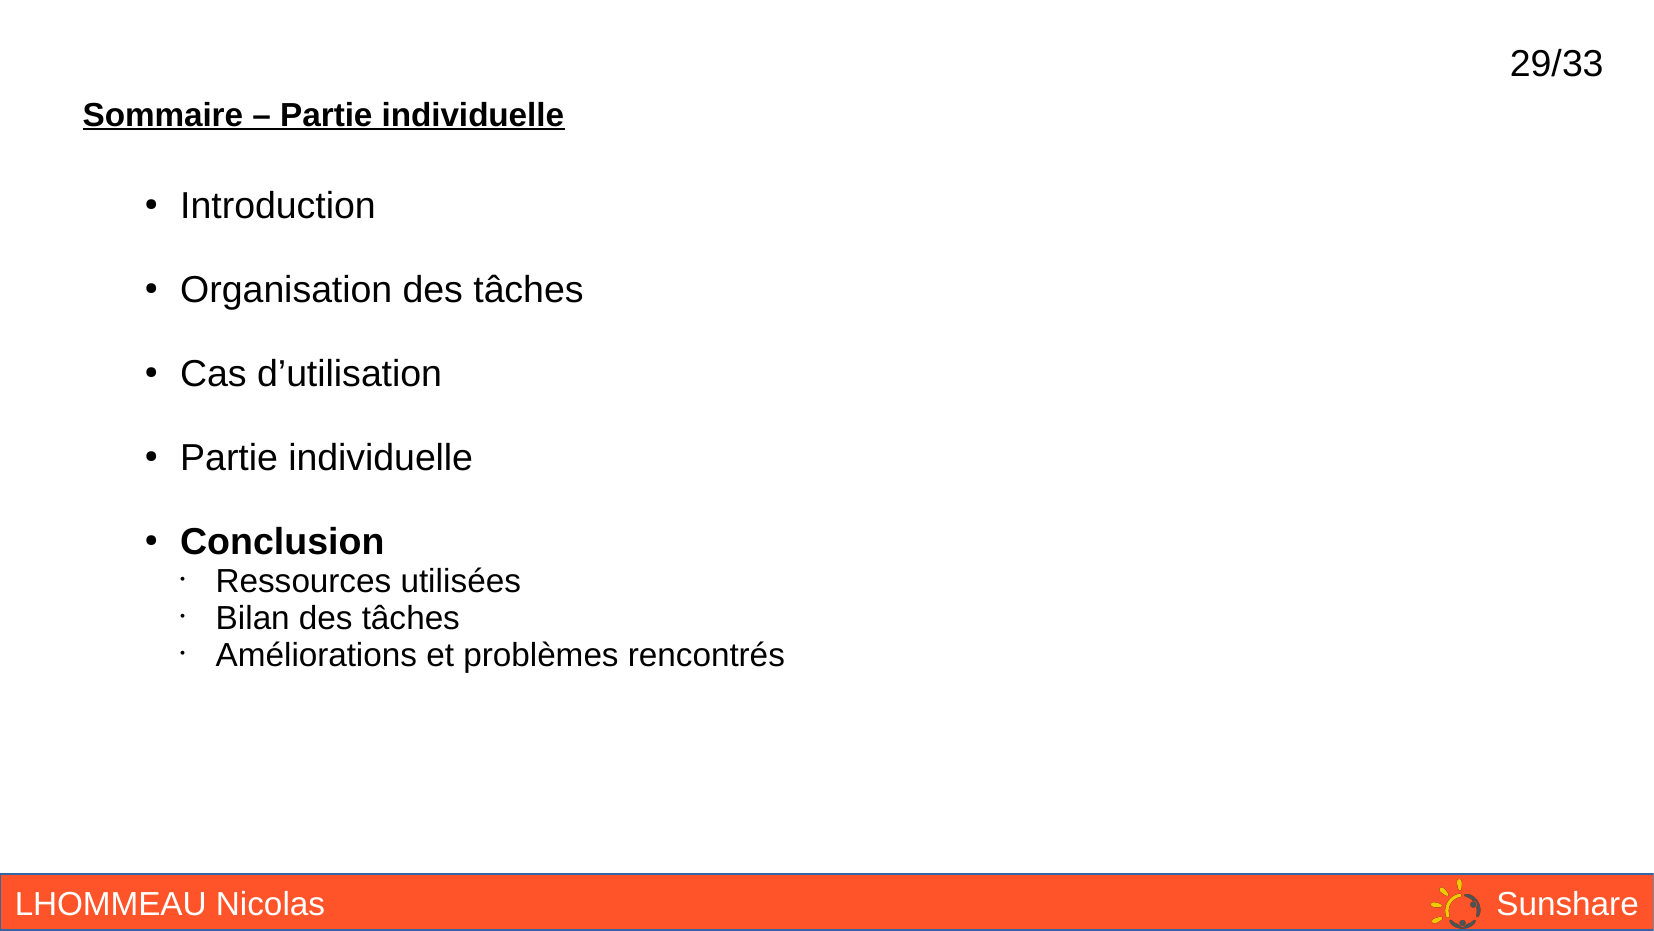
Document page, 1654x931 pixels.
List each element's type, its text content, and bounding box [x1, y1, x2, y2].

text_box Introduction Organisation des tâches Cas d’utilisation Partie individuelle Conclusion Ressources utilisées Bilan des tâches Améliorations et problèmes rencontrés [129, 177, 1371, 681]
picture [1429, 877, 1483, 931]
title Sommaire – Partie individuelle [82, 37, 1571, 193]
